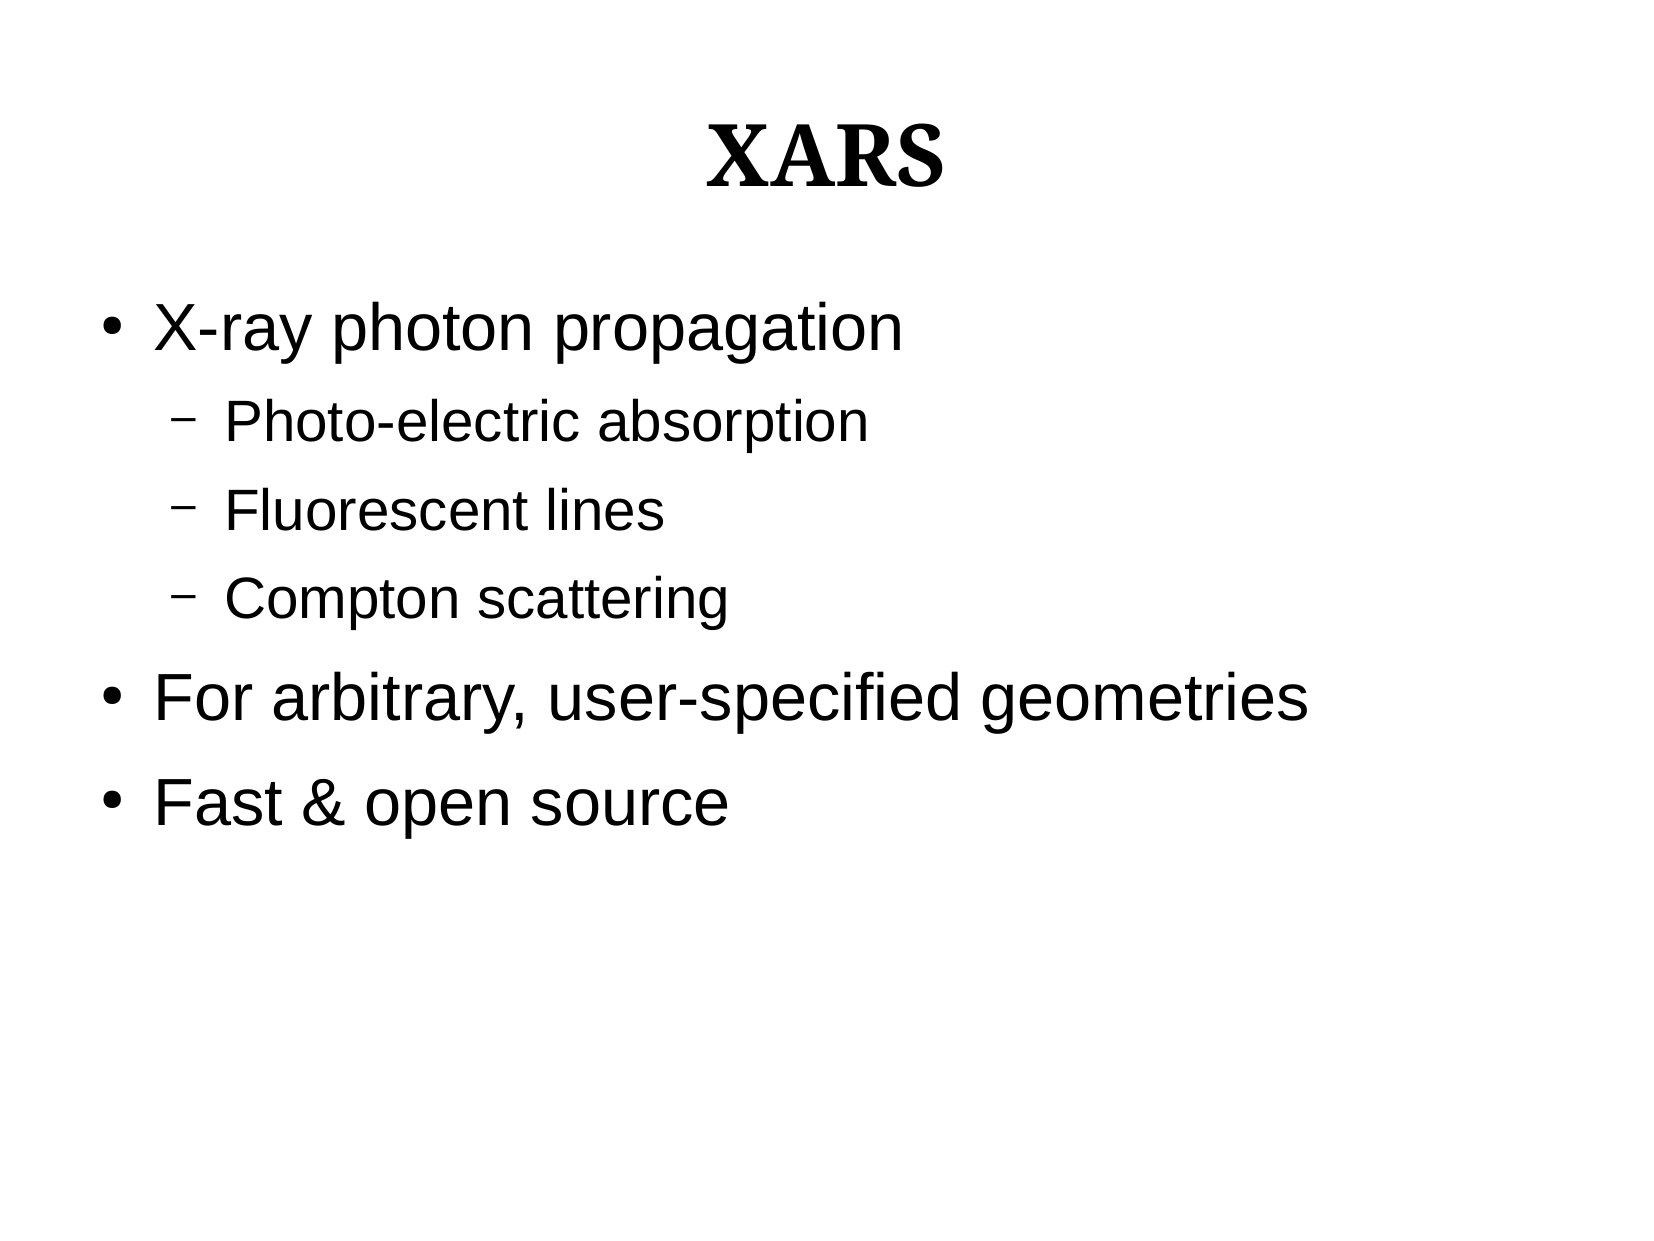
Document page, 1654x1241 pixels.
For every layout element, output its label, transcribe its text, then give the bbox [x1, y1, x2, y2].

title XARS [82, 49, 1571, 257]
list X-ray photon propagation Photo-electric absorption Fluorescent lines Compton scattering For arbitrary, user-specified geometries Fast & open source [82, 290, 1571, 1010]
